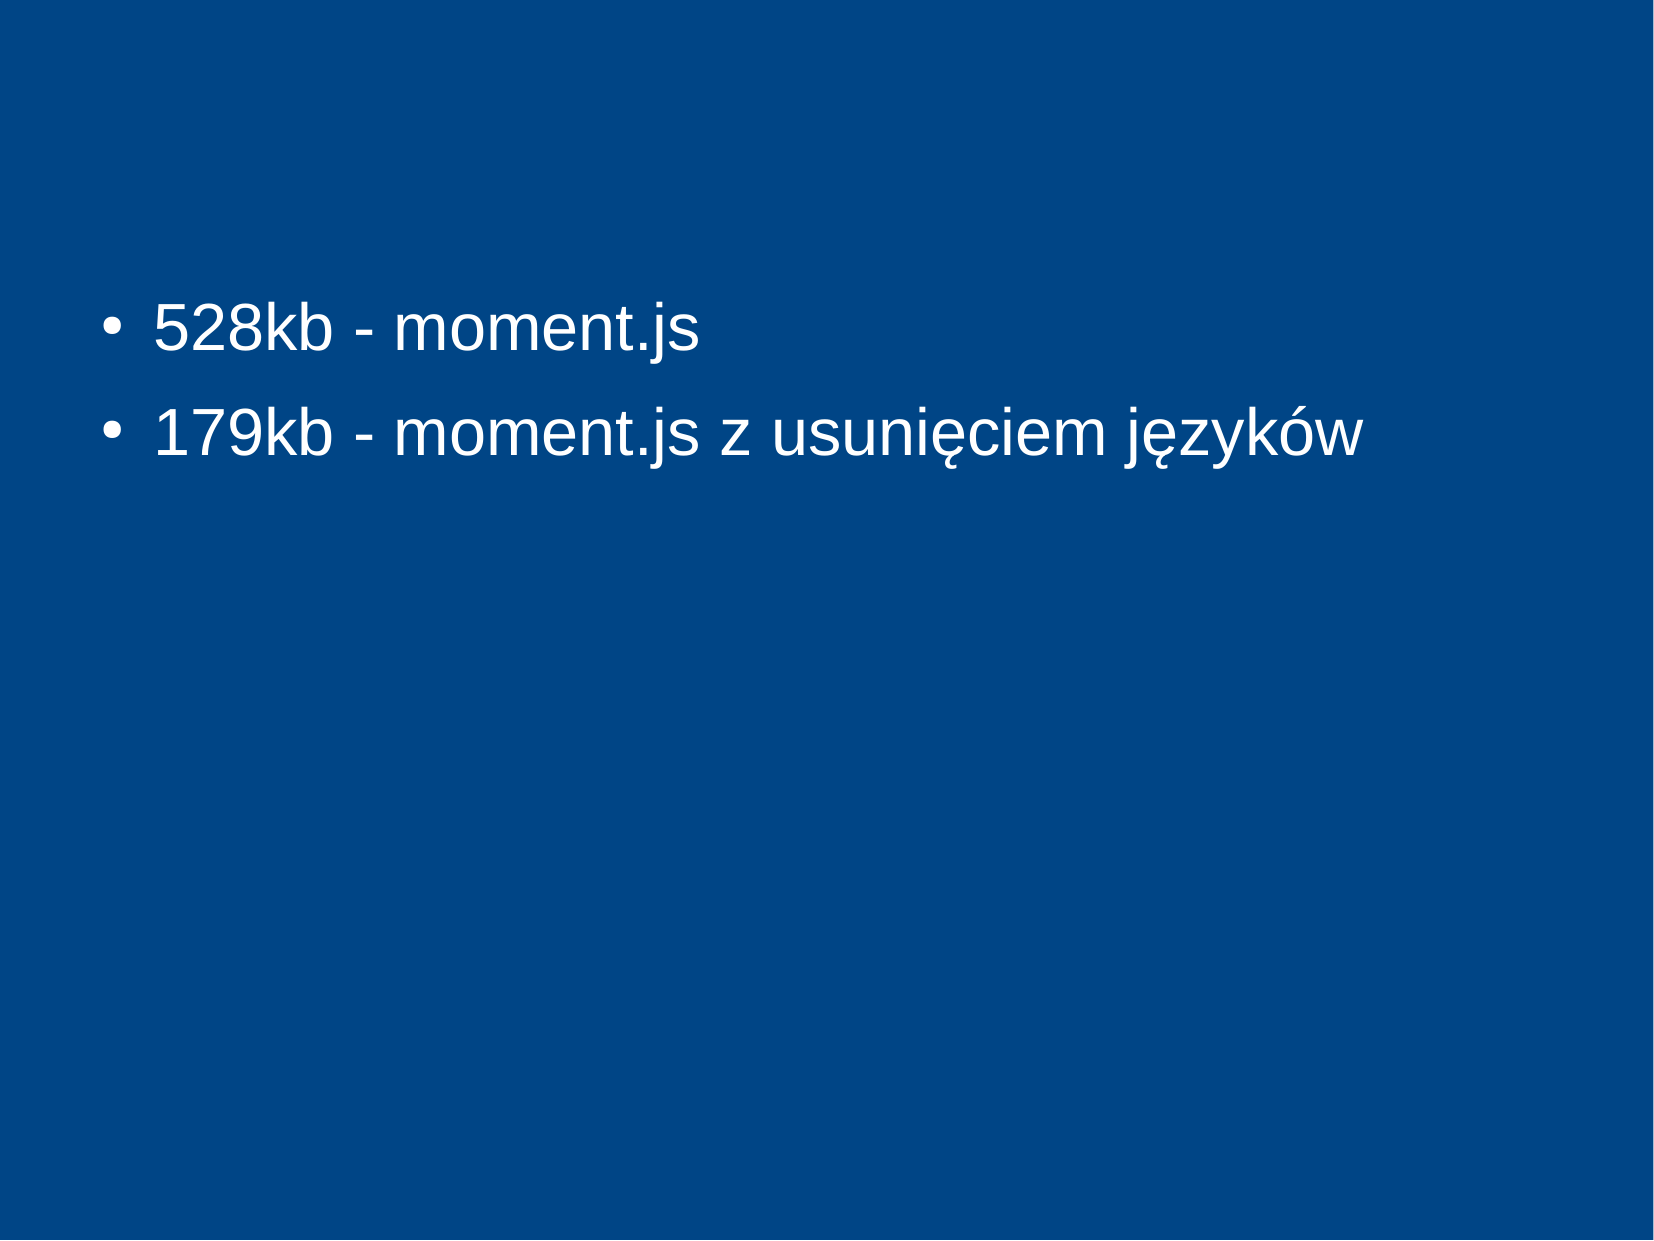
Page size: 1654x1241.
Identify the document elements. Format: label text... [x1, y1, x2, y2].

list 528kb - moment.js 179kb - moment.js z usunięciem języków [82, 290, 1571, 1010]
